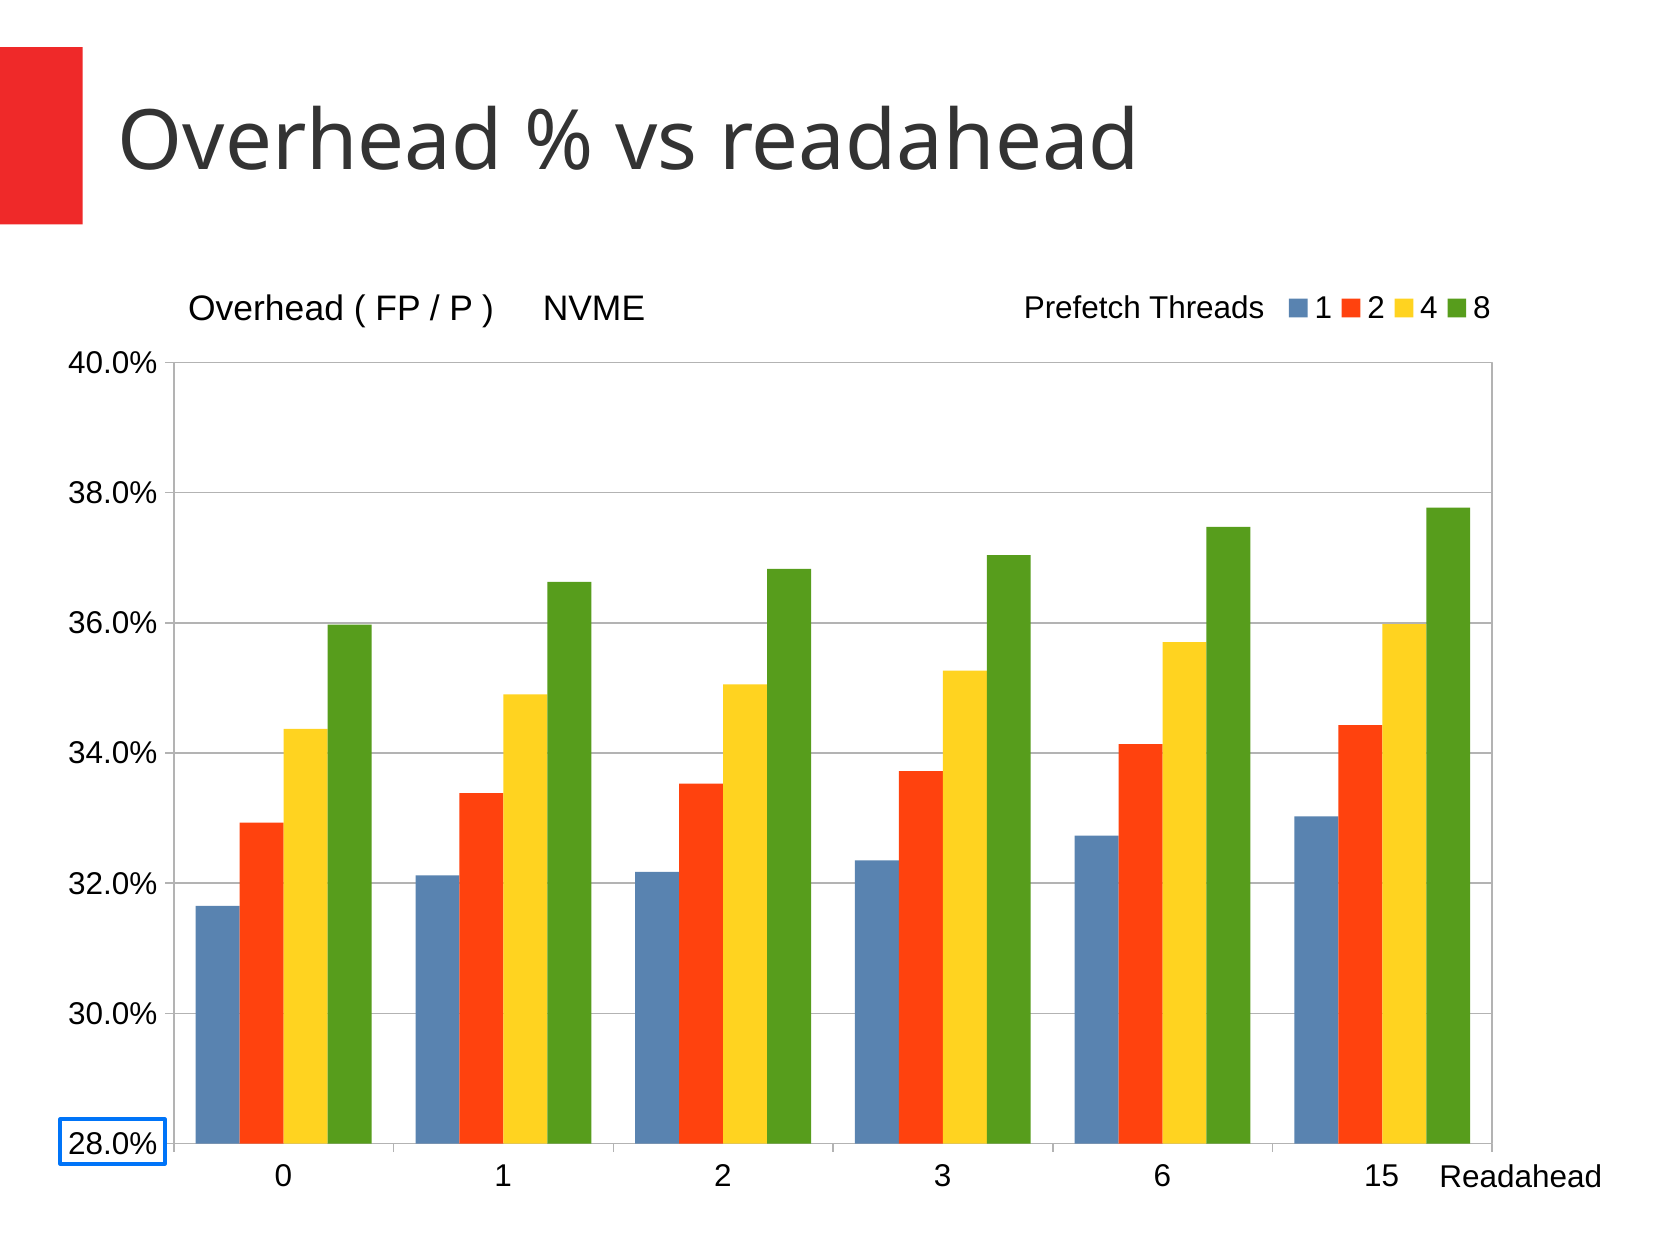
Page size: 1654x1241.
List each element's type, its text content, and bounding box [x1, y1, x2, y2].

picture [52, 249, 1614, 1211]
title Overhead % vs readahead [117, 29, 1605, 245]
